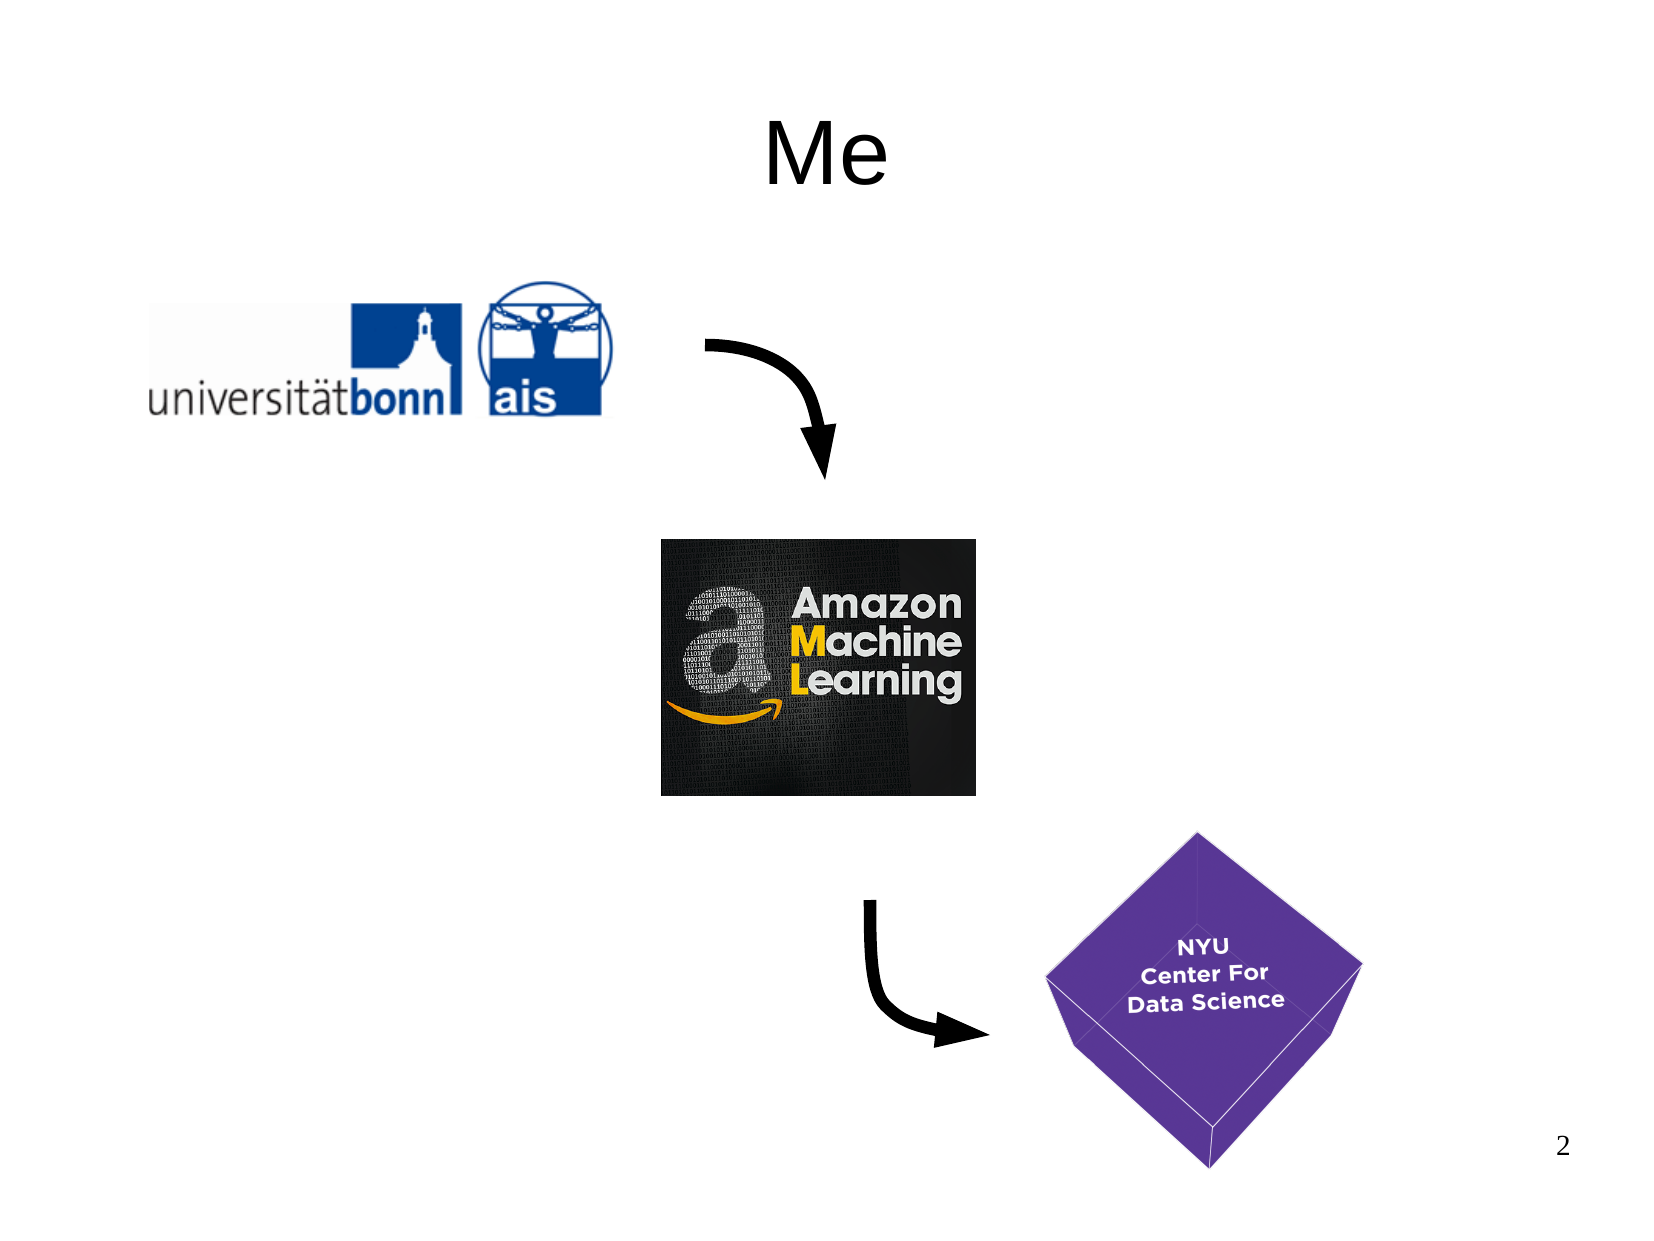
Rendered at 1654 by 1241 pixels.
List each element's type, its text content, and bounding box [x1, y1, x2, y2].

picture [661, 539, 976, 797]
picture [875, 824, 1516, 1186]
picture [149, 280, 616, 421]
title Me [82, 49, 1571, 257]
